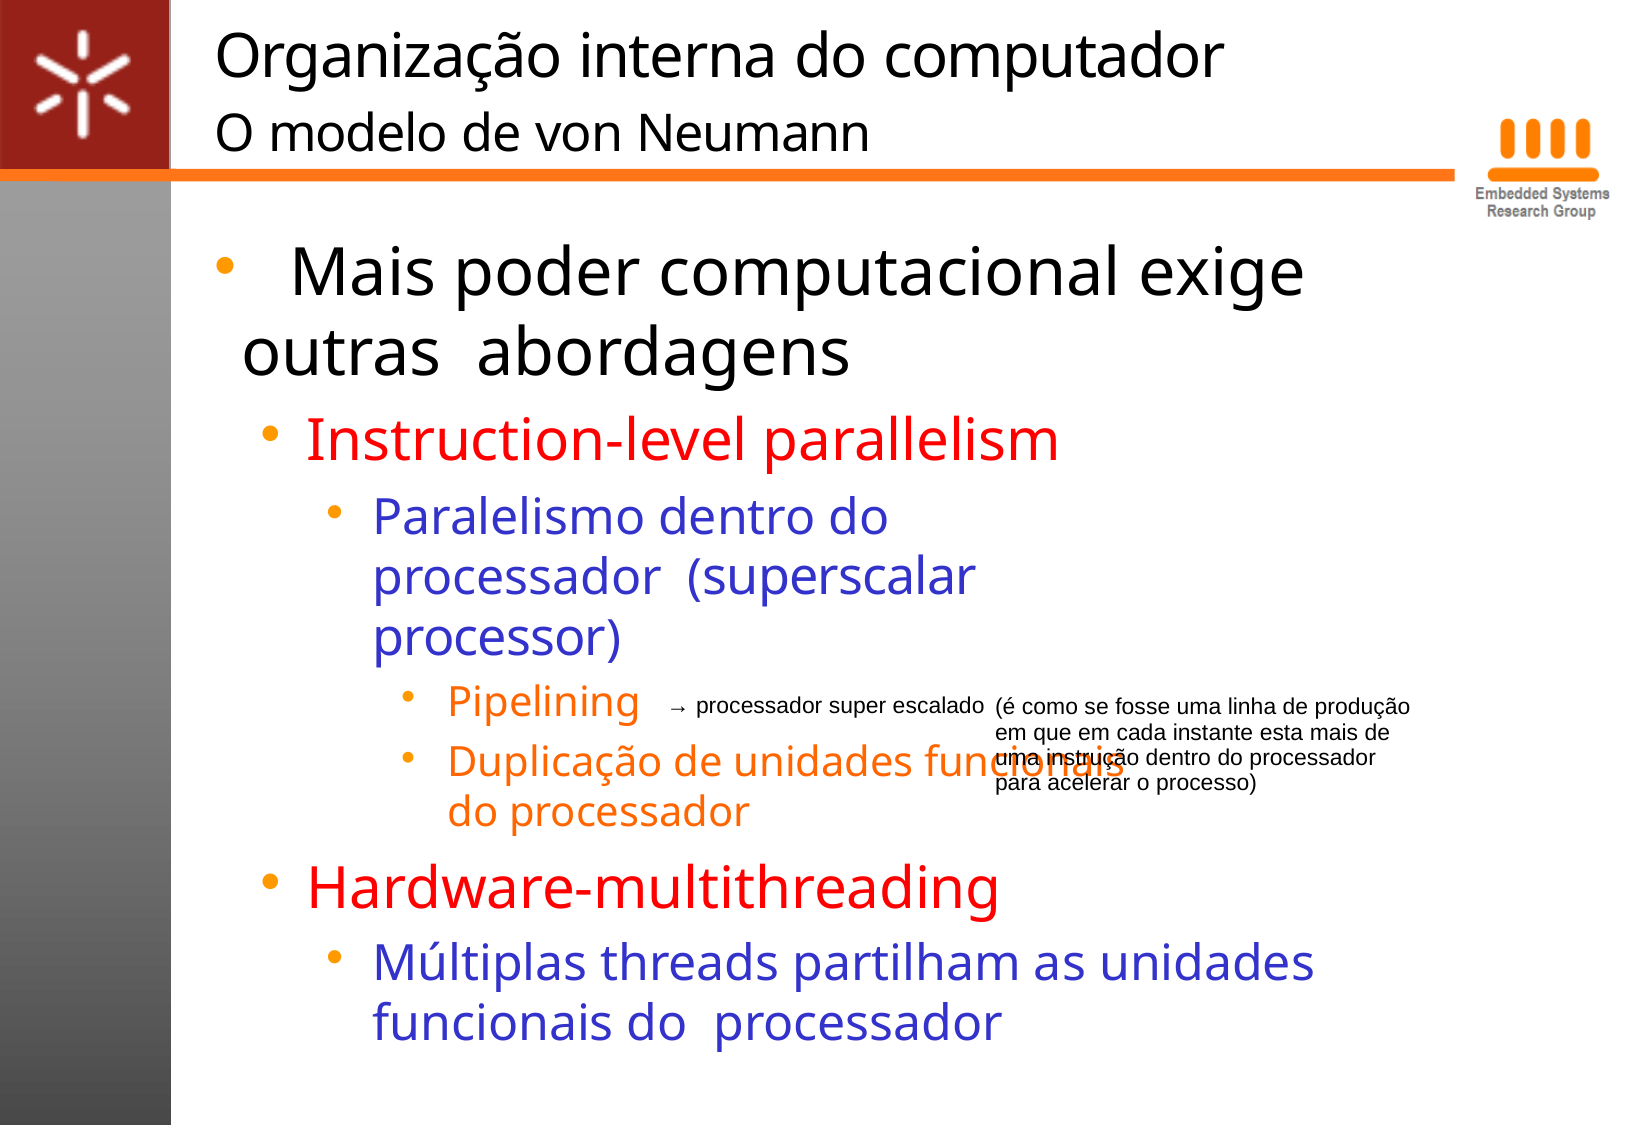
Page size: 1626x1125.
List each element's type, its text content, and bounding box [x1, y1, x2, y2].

title Organização interna do computador O modelo de von Neumann [212, 16, 1465, 224]
picture [1475, 118, 1610, 220]
list Mais poder computacional exige outras abordagens Instruction-level parallelism Paralelismo dentro do processador (superscalar processor) Pipelining Duplicação de unidades funcionais do processador Hardware-multithreading Múltiplas threads partilham as unidades funcionais do processador [212, 224, 1557, 1051]
picture [0, 182, 171, 1125]
picture [0, 0, 171, 169]
text_box (é como se fosse uma linha de produção em que em cada instante esta mais de uma instrução dentro do processador para acelerar o processo) [980, 686, 1441, 804]
text_box → processador super escalado [651, 685, 1146, 726]
